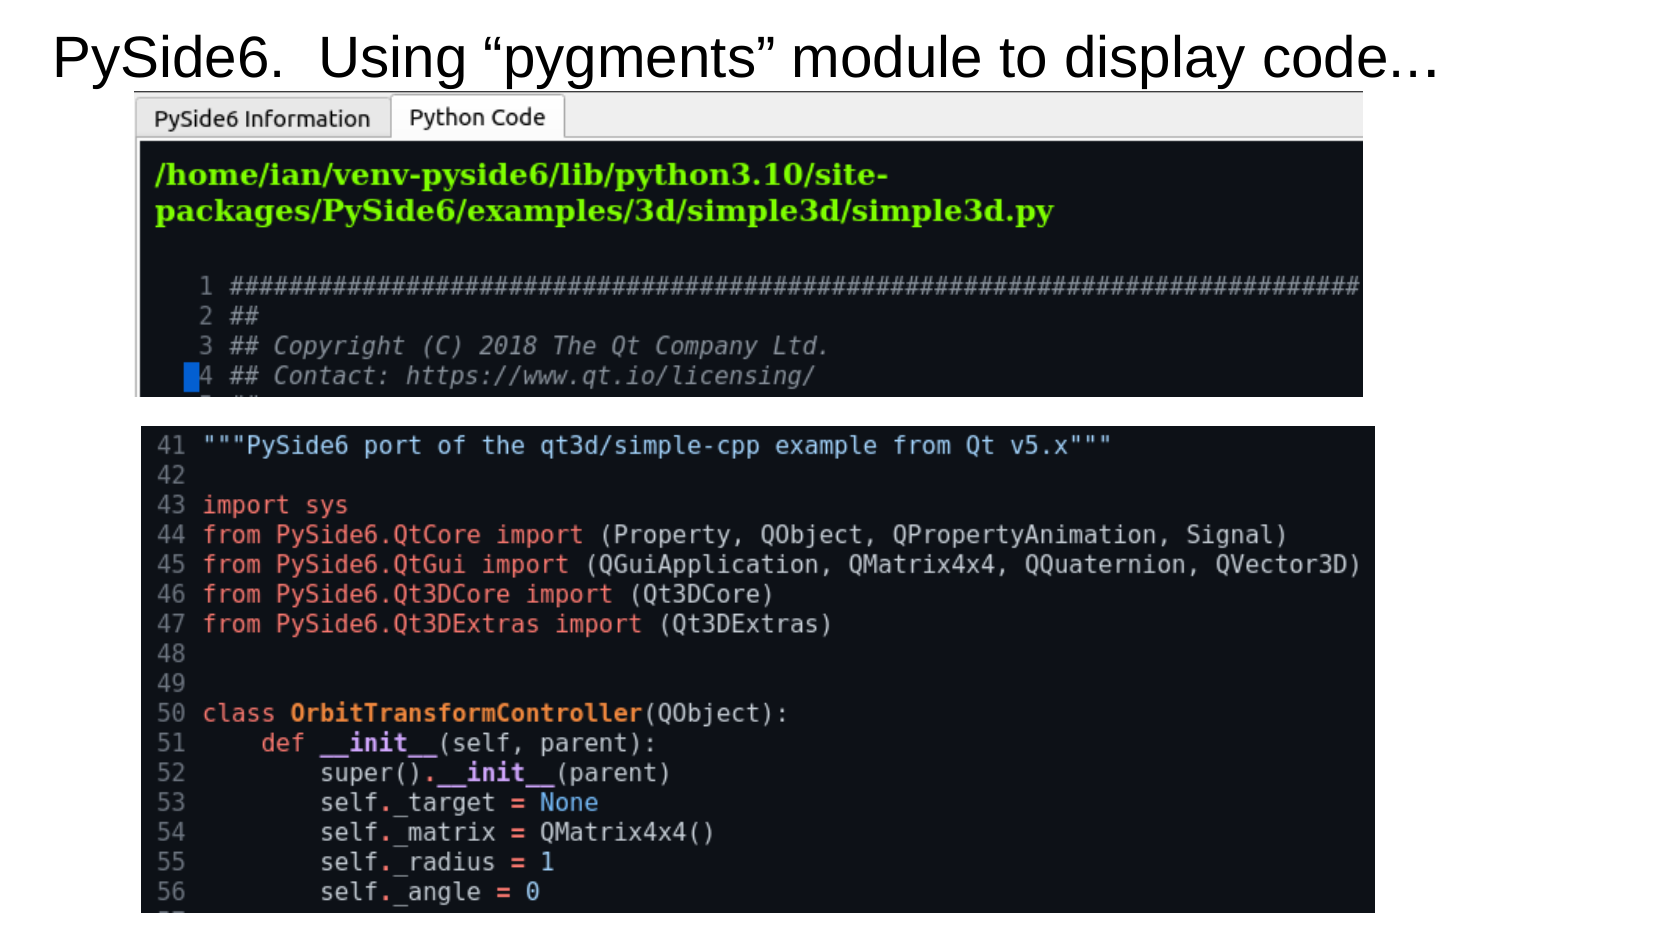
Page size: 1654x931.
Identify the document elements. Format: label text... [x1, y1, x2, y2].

text_box PySide6. Using “pygments” module to display code... [52, 17, 1541, 92]
picture [141, 426, 1375, 913]
picture [134, 91, 1363, 397]
